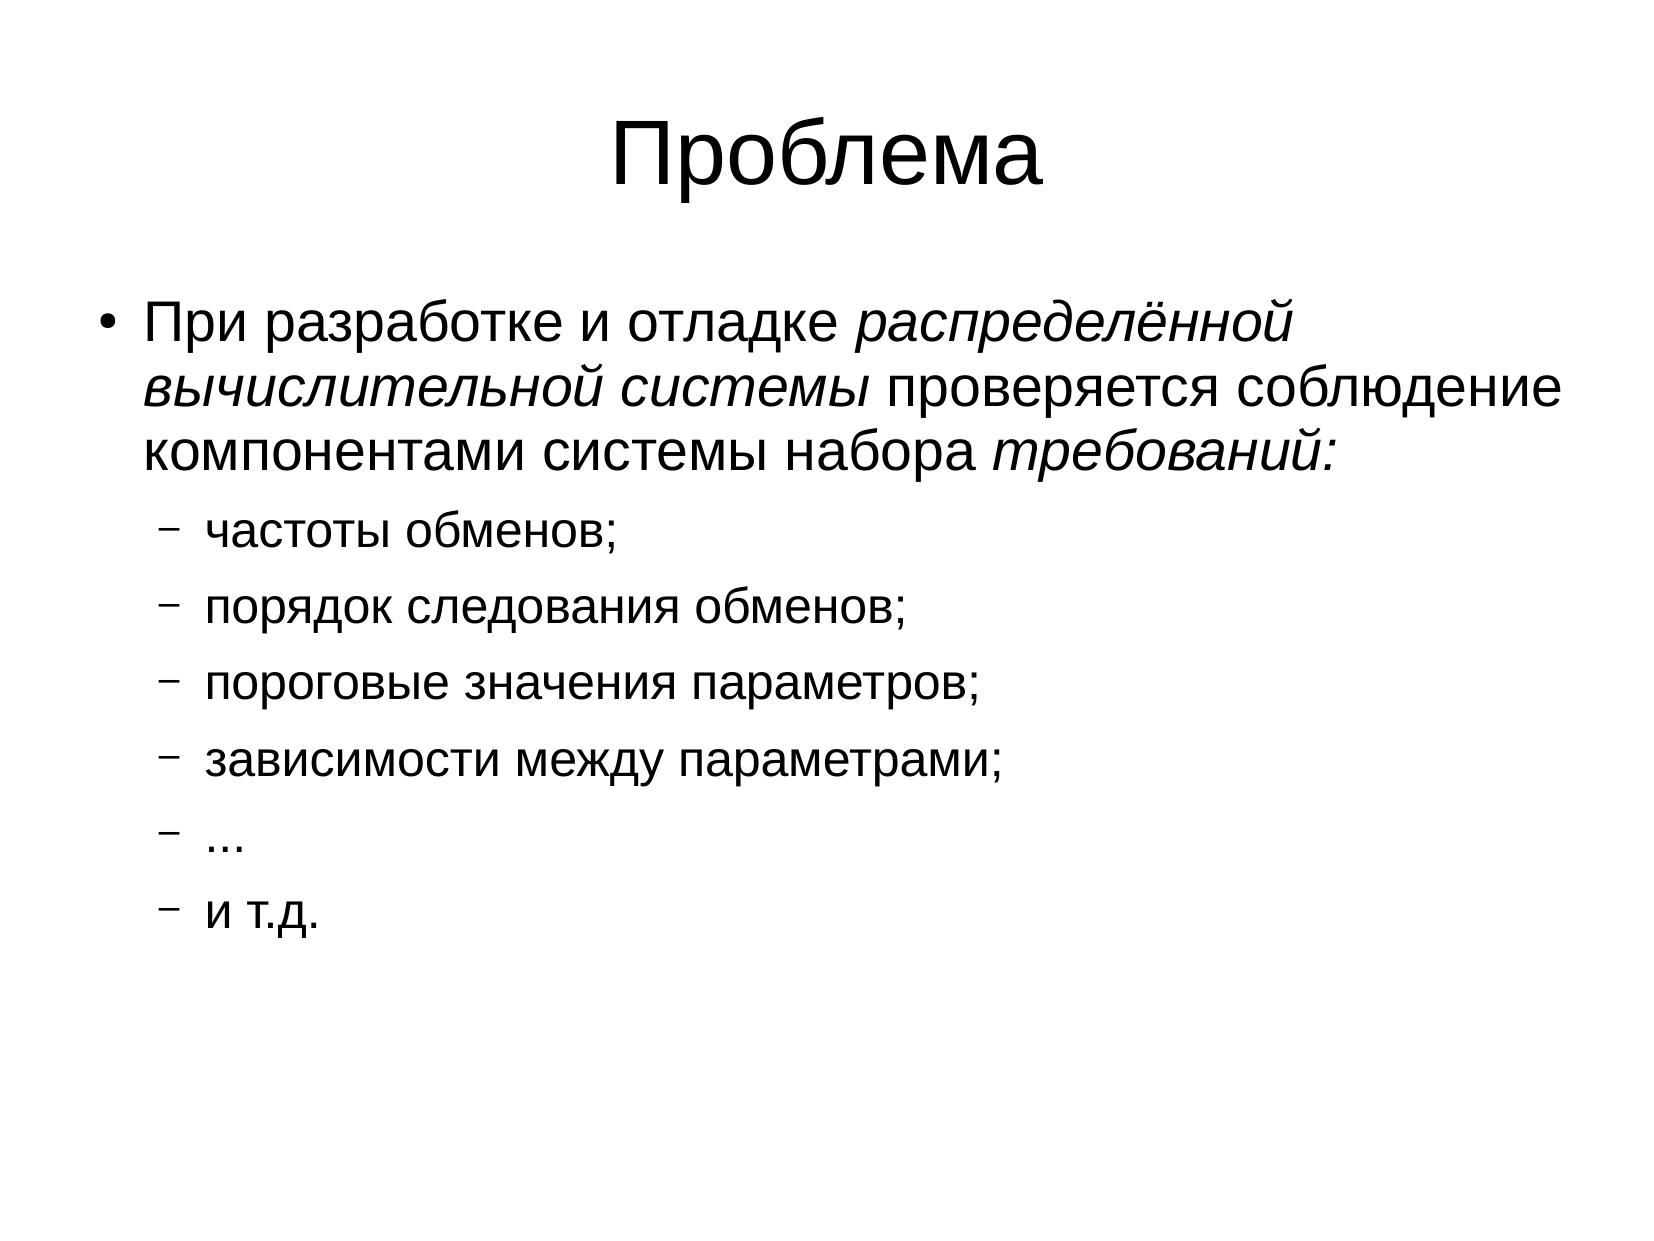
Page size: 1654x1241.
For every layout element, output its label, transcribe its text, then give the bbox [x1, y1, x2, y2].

list При разработке и отладке распределённой вычислительной системы проверяется соблюдение компонентами системы набора требований: частоты обменов; порядок следования обменов; пороговые значения параметров; зависимости между параметрами; ... и т.д. [82, 290, 1571, 1010]
title Проблема [82, 49, 1571, 257]
